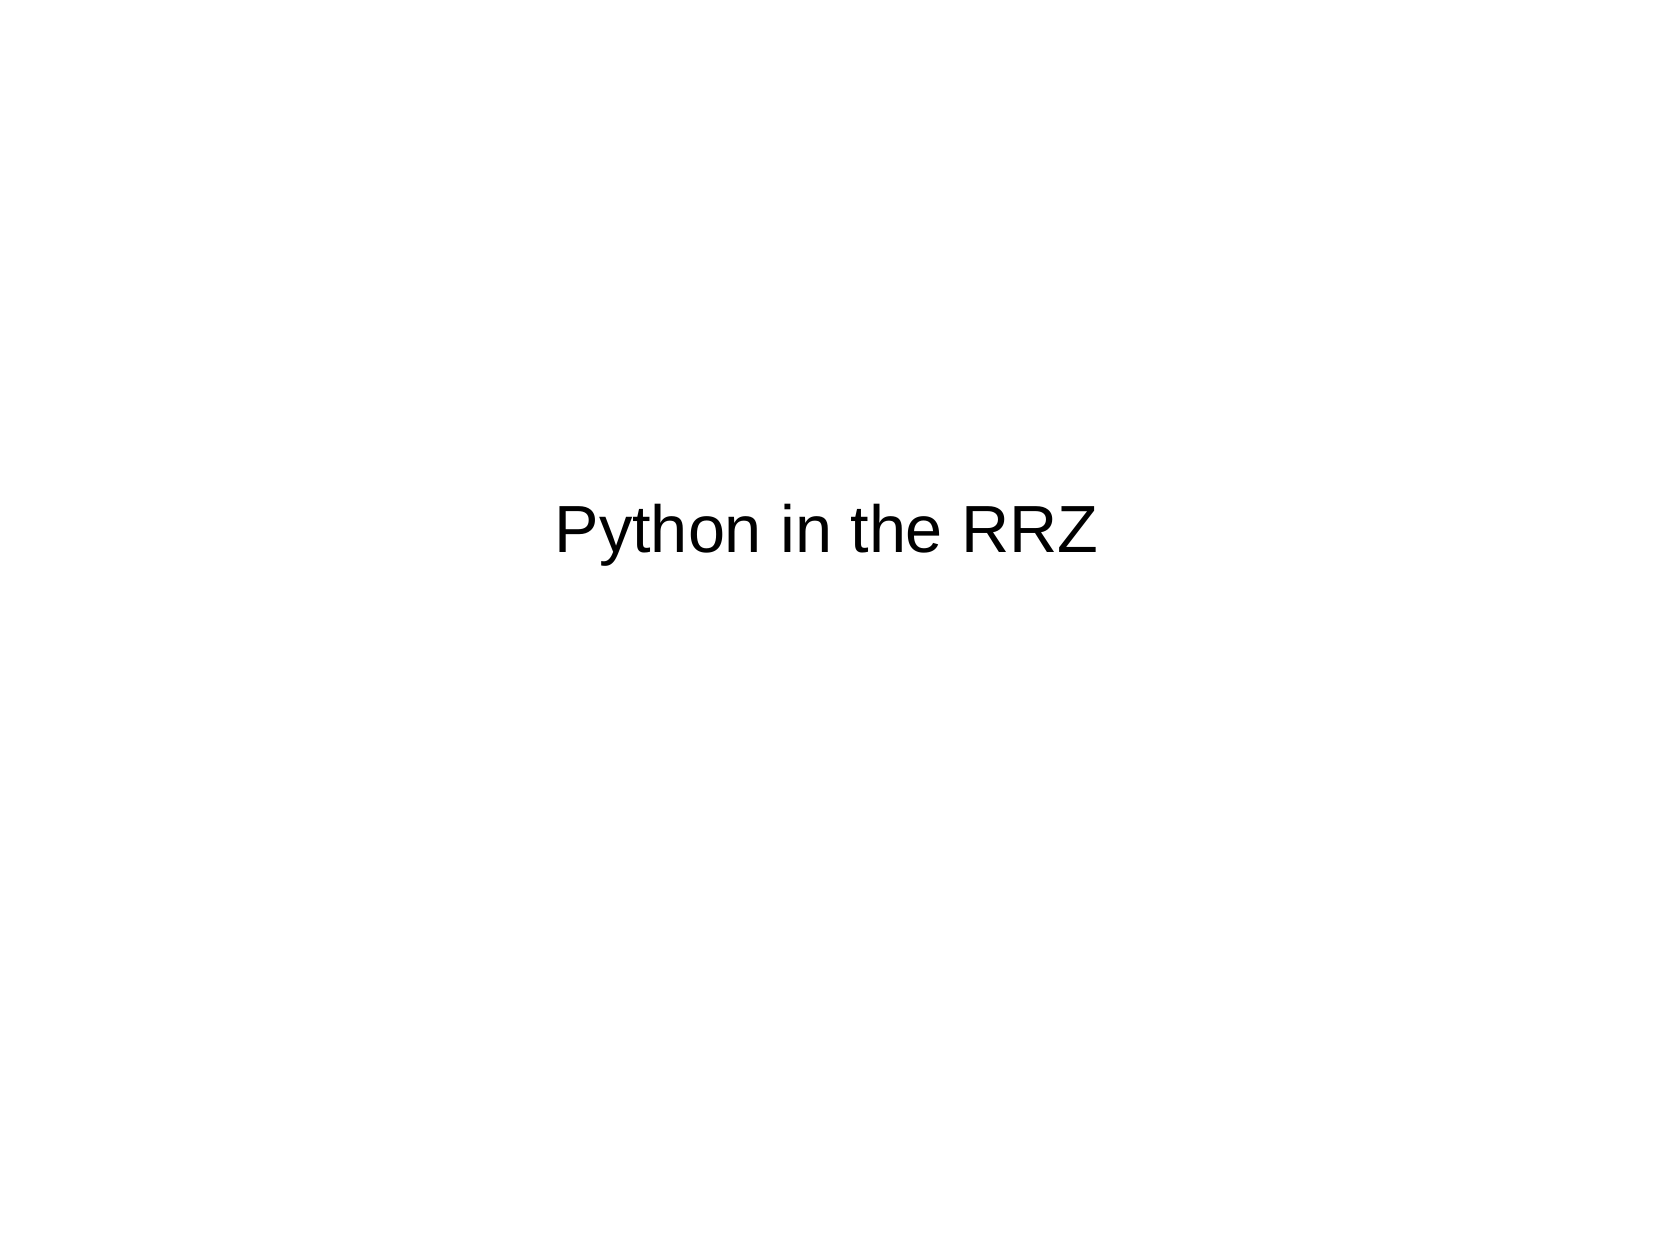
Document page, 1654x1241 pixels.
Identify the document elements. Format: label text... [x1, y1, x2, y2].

subtitle Python in the RRZ [82, 49, 1571, 1010]
